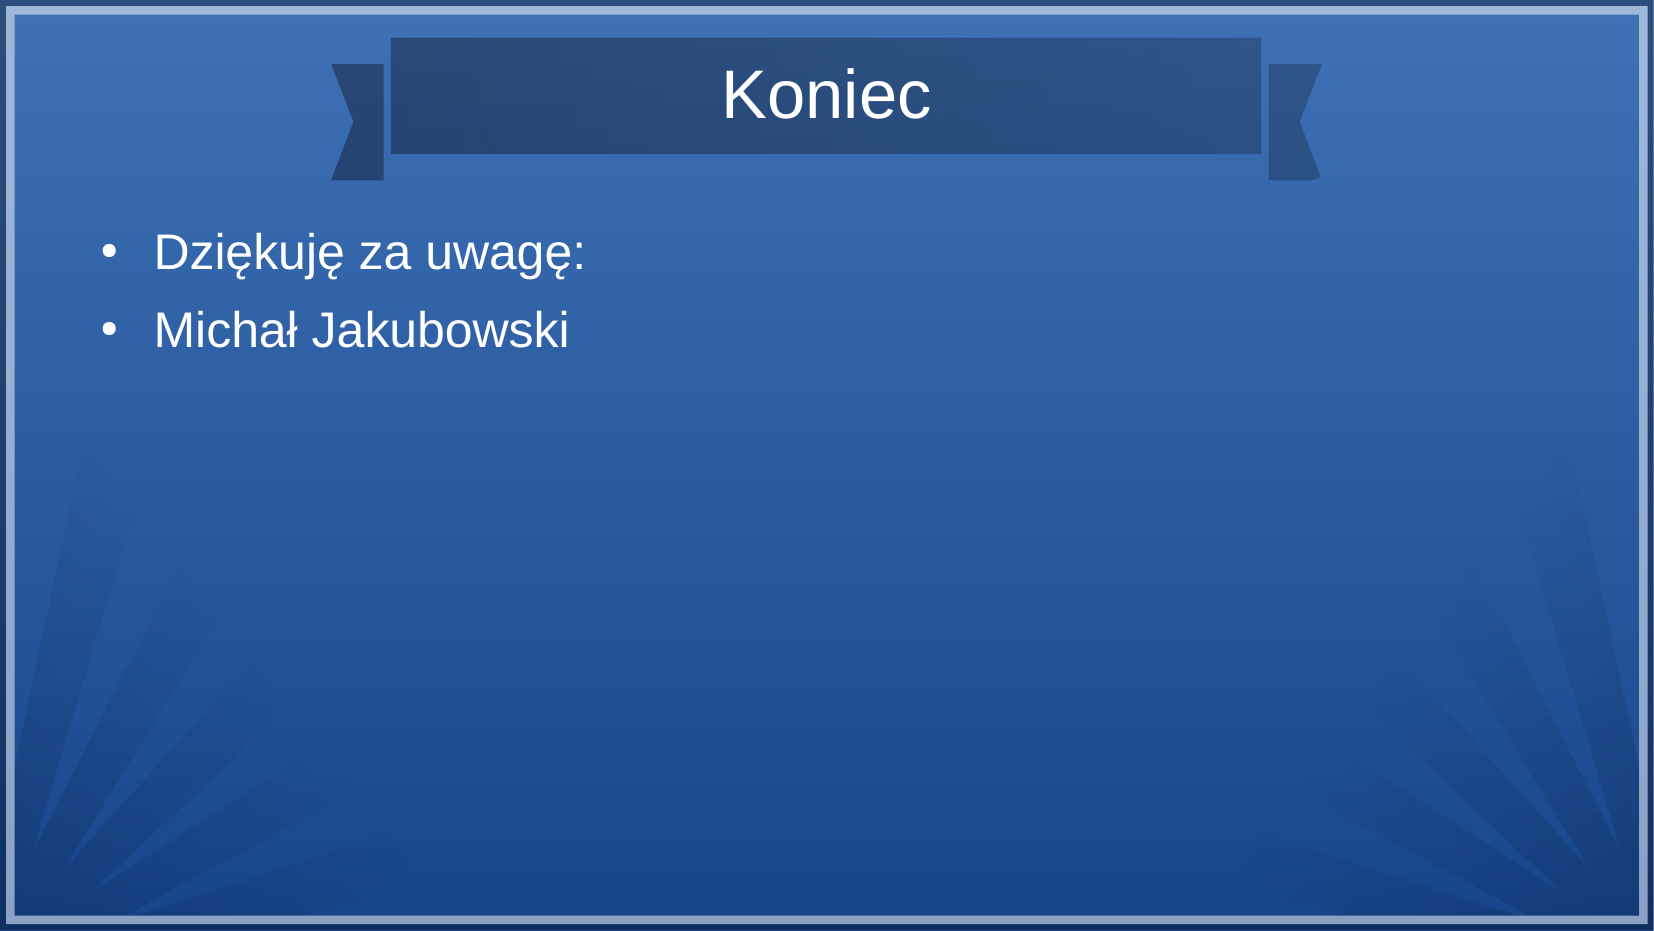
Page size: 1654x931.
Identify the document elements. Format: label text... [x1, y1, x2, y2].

list Dziękuję za uwagę: Michał Jakubowski [82, 224, 1571, 848]
title Koniec [389, 35, 1264, 154]
